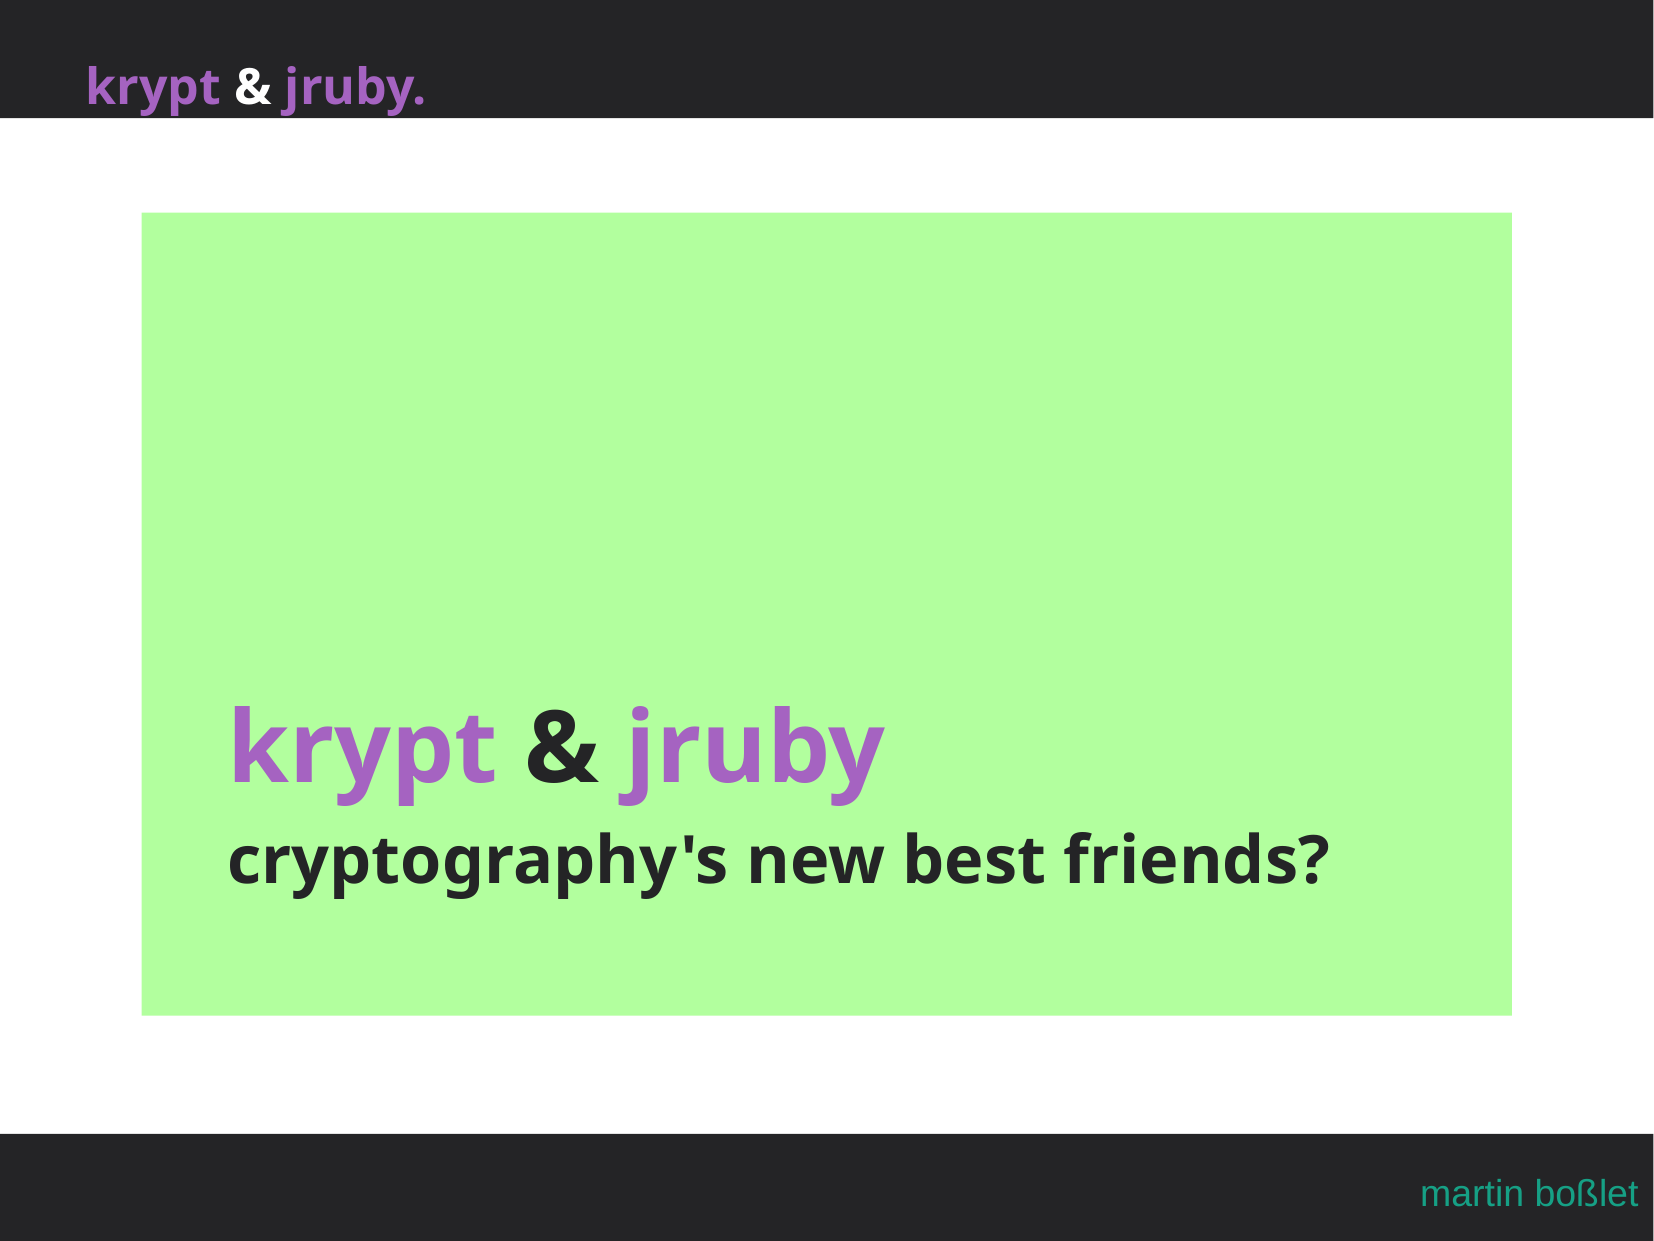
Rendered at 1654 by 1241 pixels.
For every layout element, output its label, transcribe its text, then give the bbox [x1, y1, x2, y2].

text_box [141, 212, 1512, 1016]
text_box [0, 0, 1654, 119]
text_box martin boßlet [0, 1133, 1654, 1241]
text_box krypt & jruby. [70, 43, 1359, 119]
text_box krypt & jruby cryptography's new best friends? [212, 668, 1560, 884]
